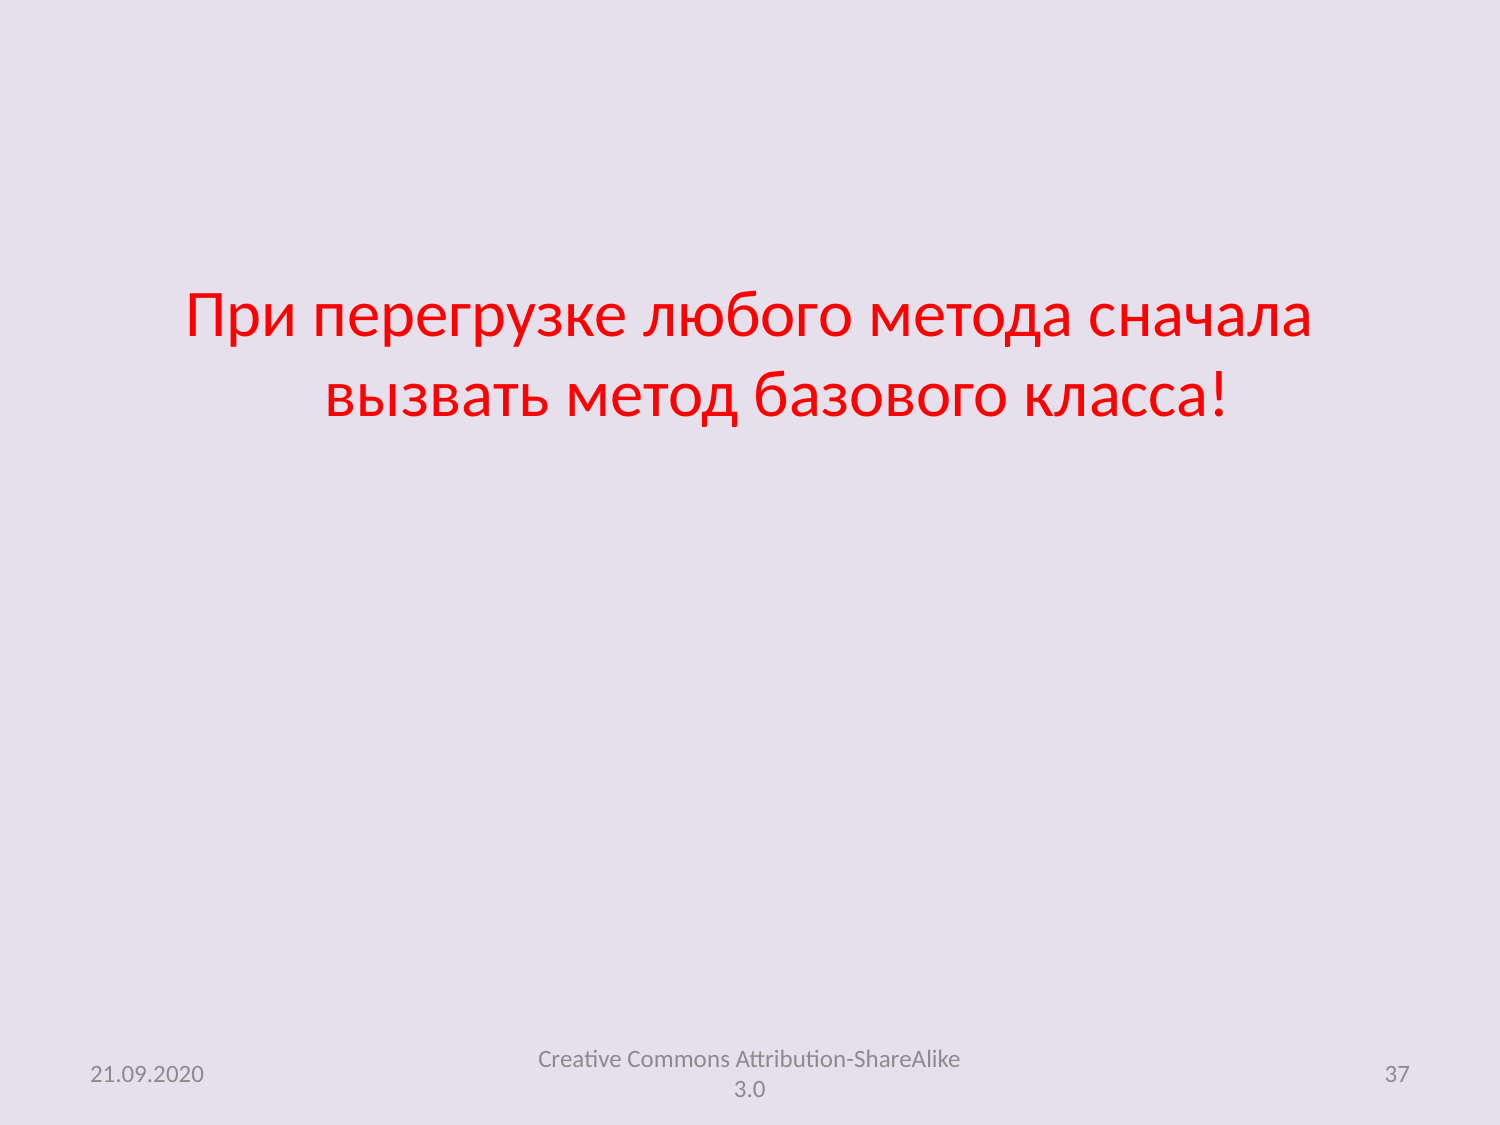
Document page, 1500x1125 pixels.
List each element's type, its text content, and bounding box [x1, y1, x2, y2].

list При перегрузке любого метода сначала вызвать метод базового класса! [75, 262, 1425, 1005]
